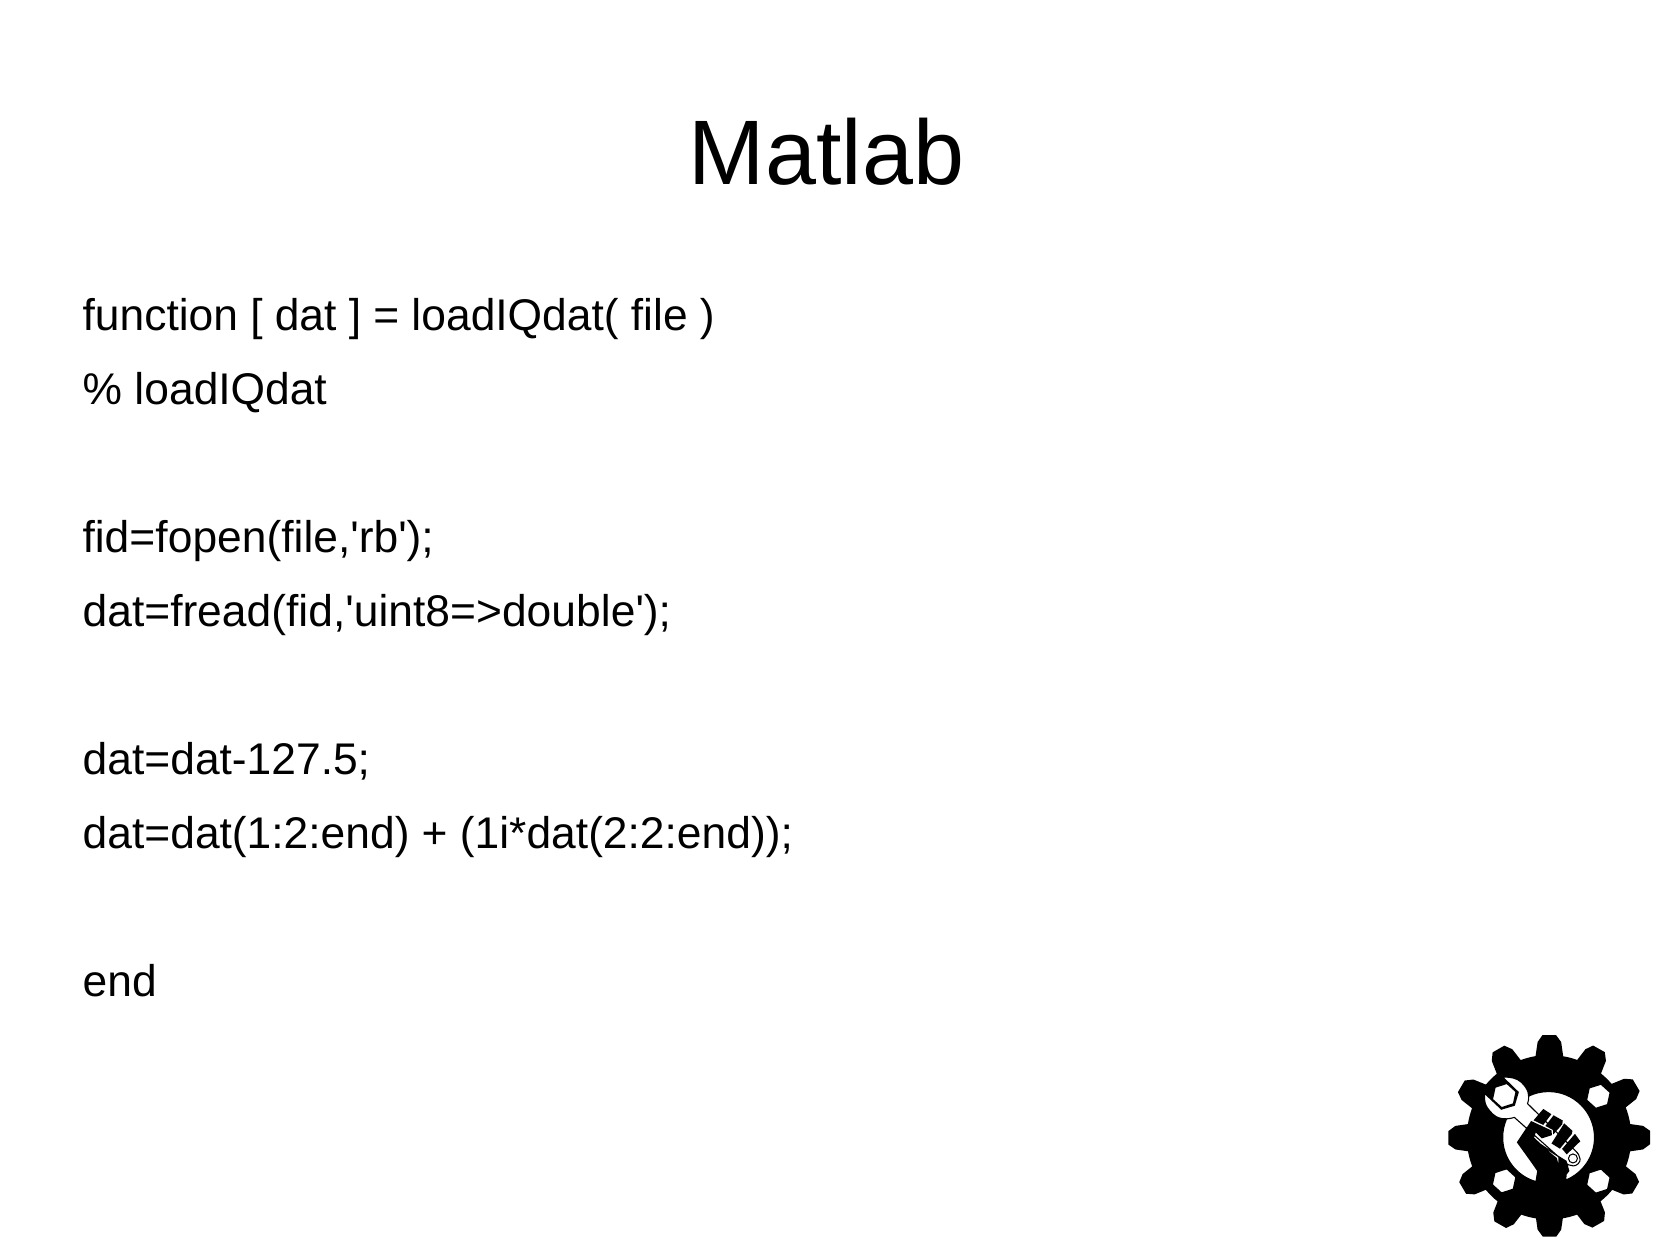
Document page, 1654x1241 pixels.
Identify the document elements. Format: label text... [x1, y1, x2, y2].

list function [ dat ] = loadIQdat( file ) % loadIQdat fid=fopen(file,'rb'); dat=fread(fid,'uint8=>double'); dat=dat-127.5; dat=dat(1:2:end) + (1i*dat(2:2:end)); end [82, 290, 1571, 1010]
picture [1444, 1031, 1654, 1241]
title Matlab [82, 49, 1571, 257]
